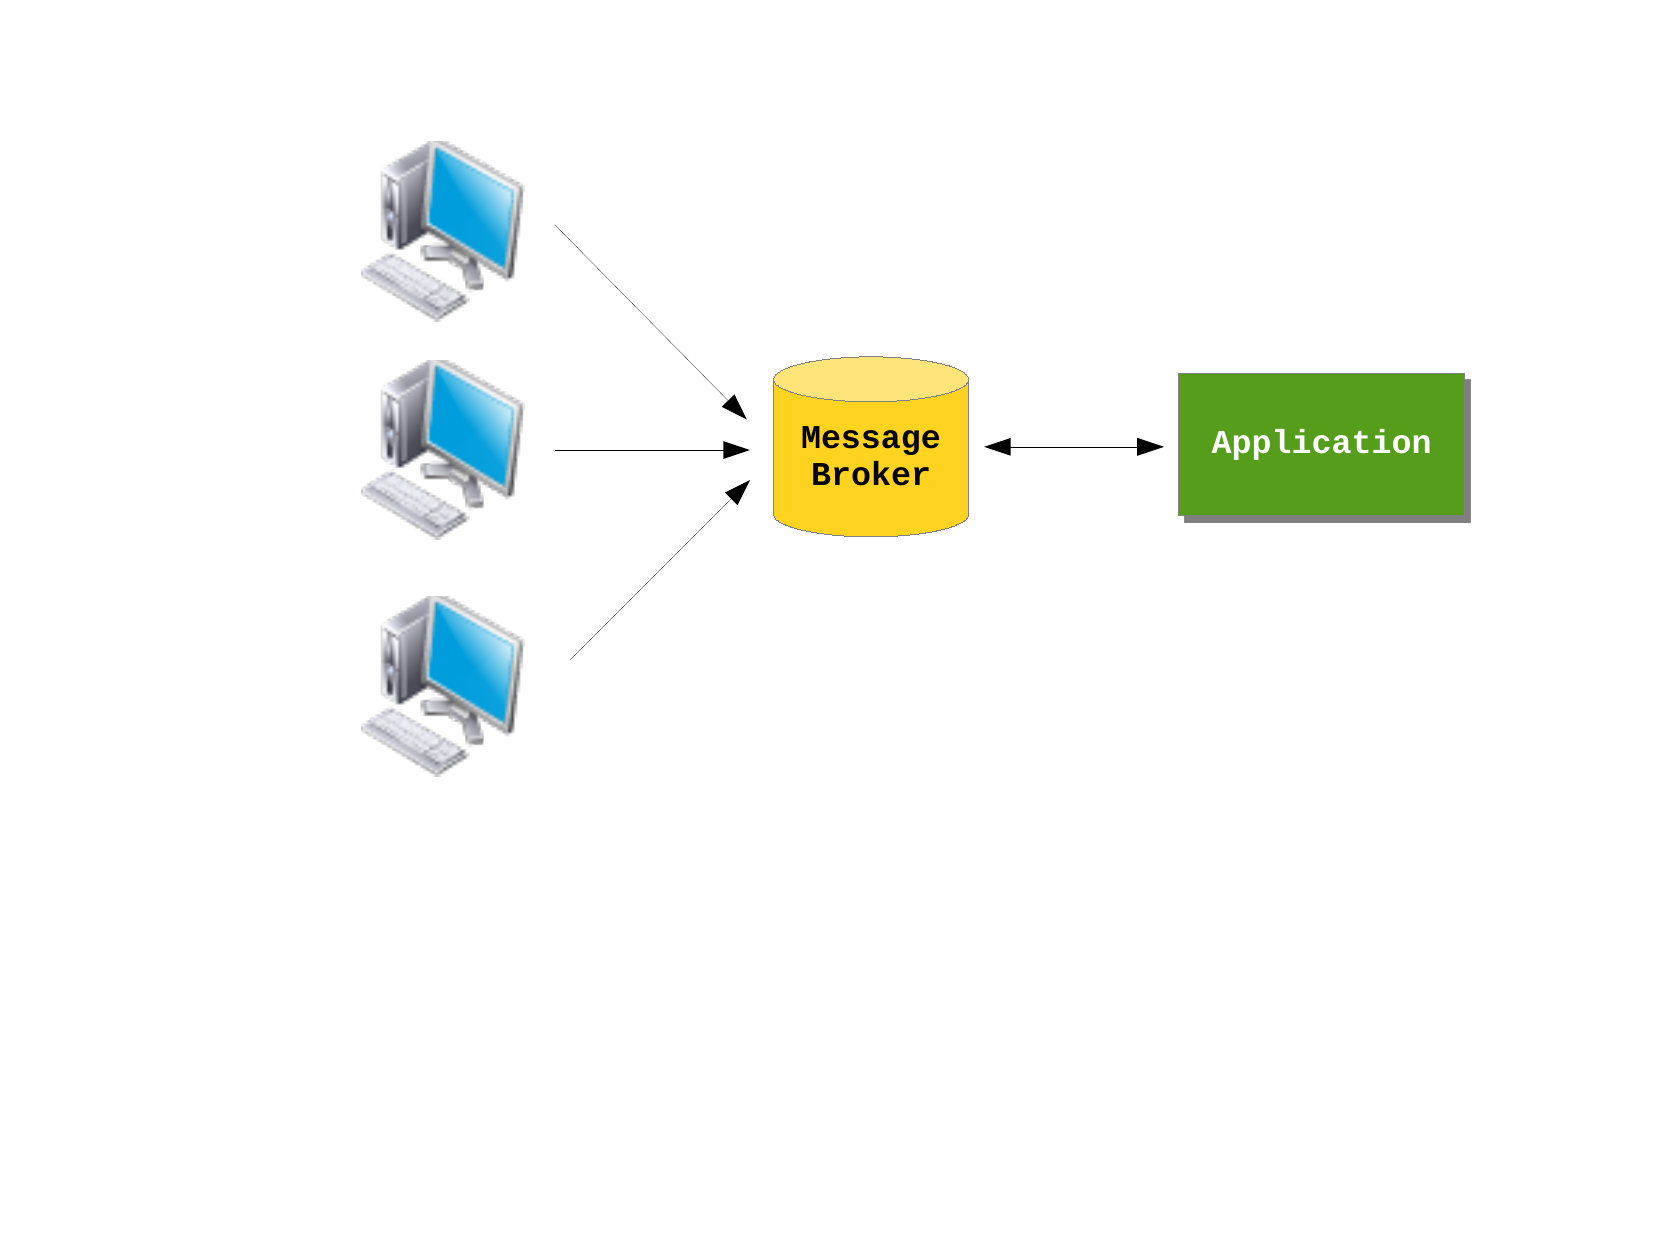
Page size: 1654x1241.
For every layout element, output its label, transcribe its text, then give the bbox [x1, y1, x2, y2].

picture [360, 360, 526, 541]
picture [360, 141, 526, 322]
text_box Application [1178, 373, 1465, 516]
picture [360, 596, 526, 777]
text_box Message Broker [773, 381, 969, 537]
